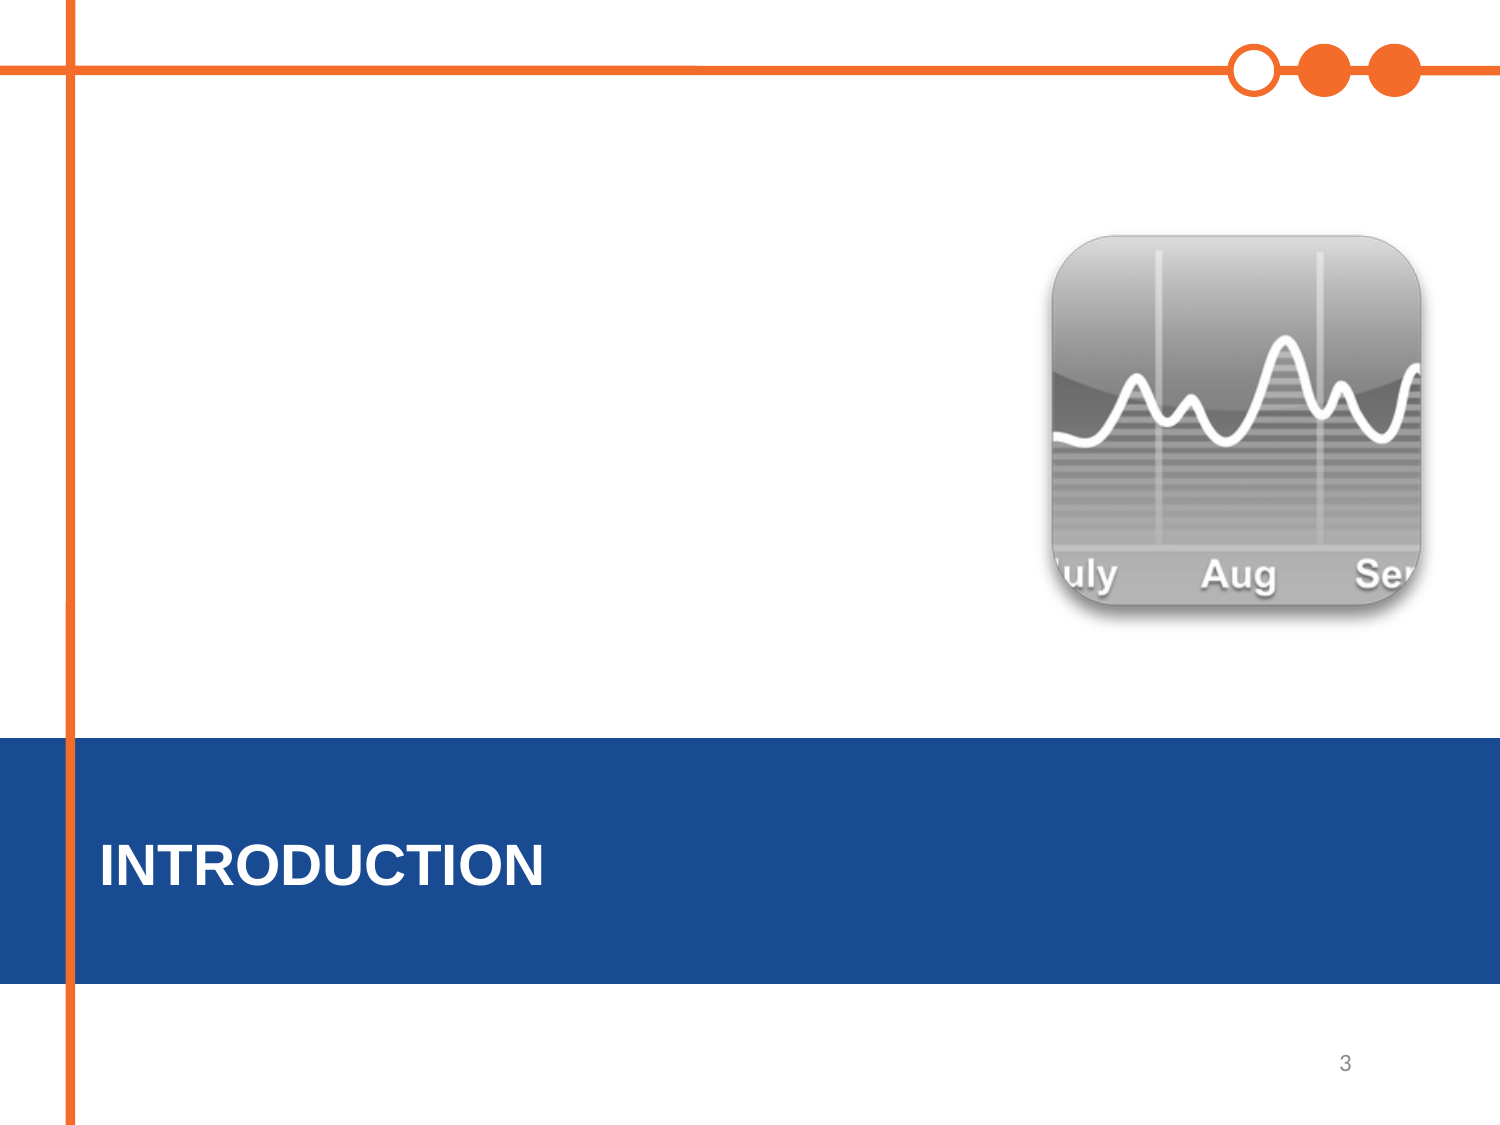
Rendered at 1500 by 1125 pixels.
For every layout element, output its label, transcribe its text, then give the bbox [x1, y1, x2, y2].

text_box 3 [1324, 1031, 1472, 1092]
title INTRODUCTION [84, 750, 1360, 974]
